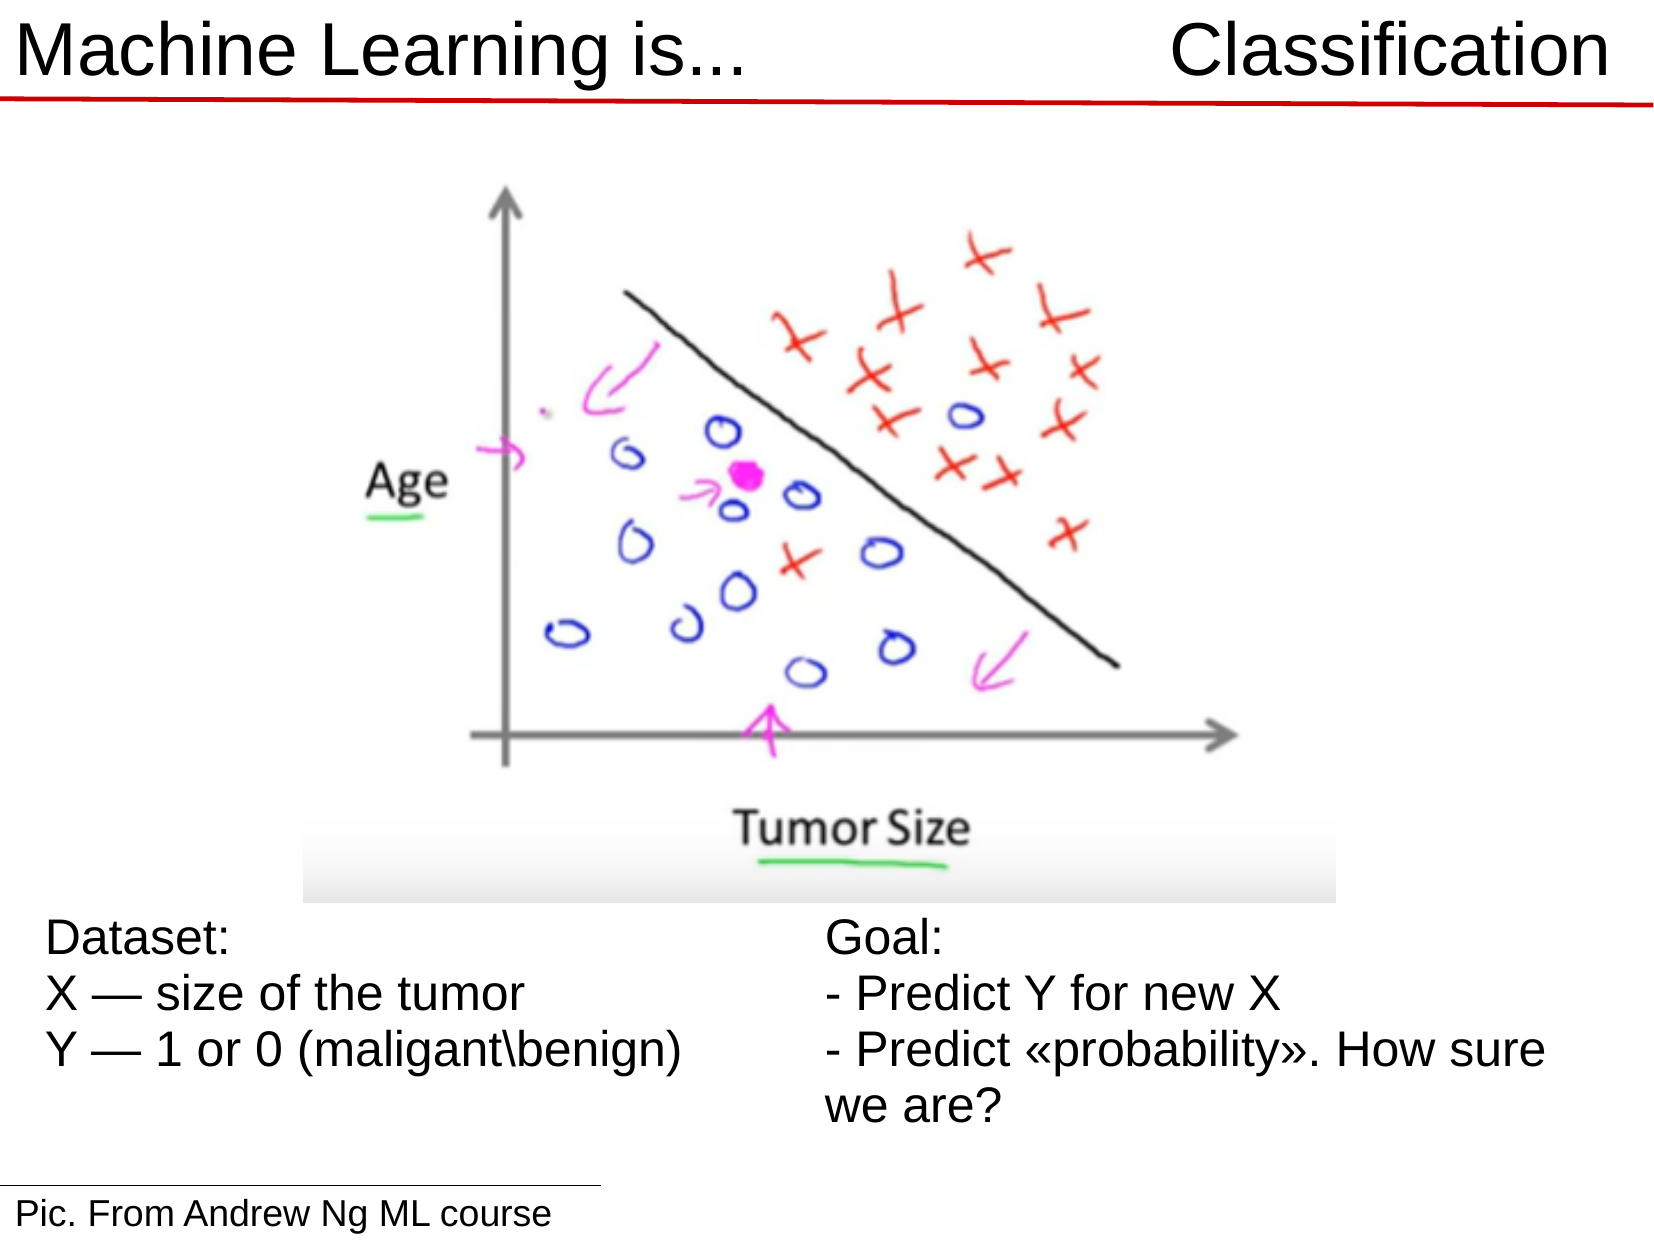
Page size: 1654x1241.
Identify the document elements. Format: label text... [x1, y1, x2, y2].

text_box Pic. From Andrew Ng ML course [0, 1186, 571, 1241]
text_box Goal: - Predict Y for new X - Predict «probability». How sure we are? [810, 902, 1621, 1141]
text_box Machine Learning is... [0, 0, 1155, 99]
text_box Classification [1155, 0, 1651, 183]
text_box Dataset: X — size of the tumor Y — 1 or 0 (maligant\benign) [30, 902, 736, 1141]
picture [303, 131, 1336, 903]
